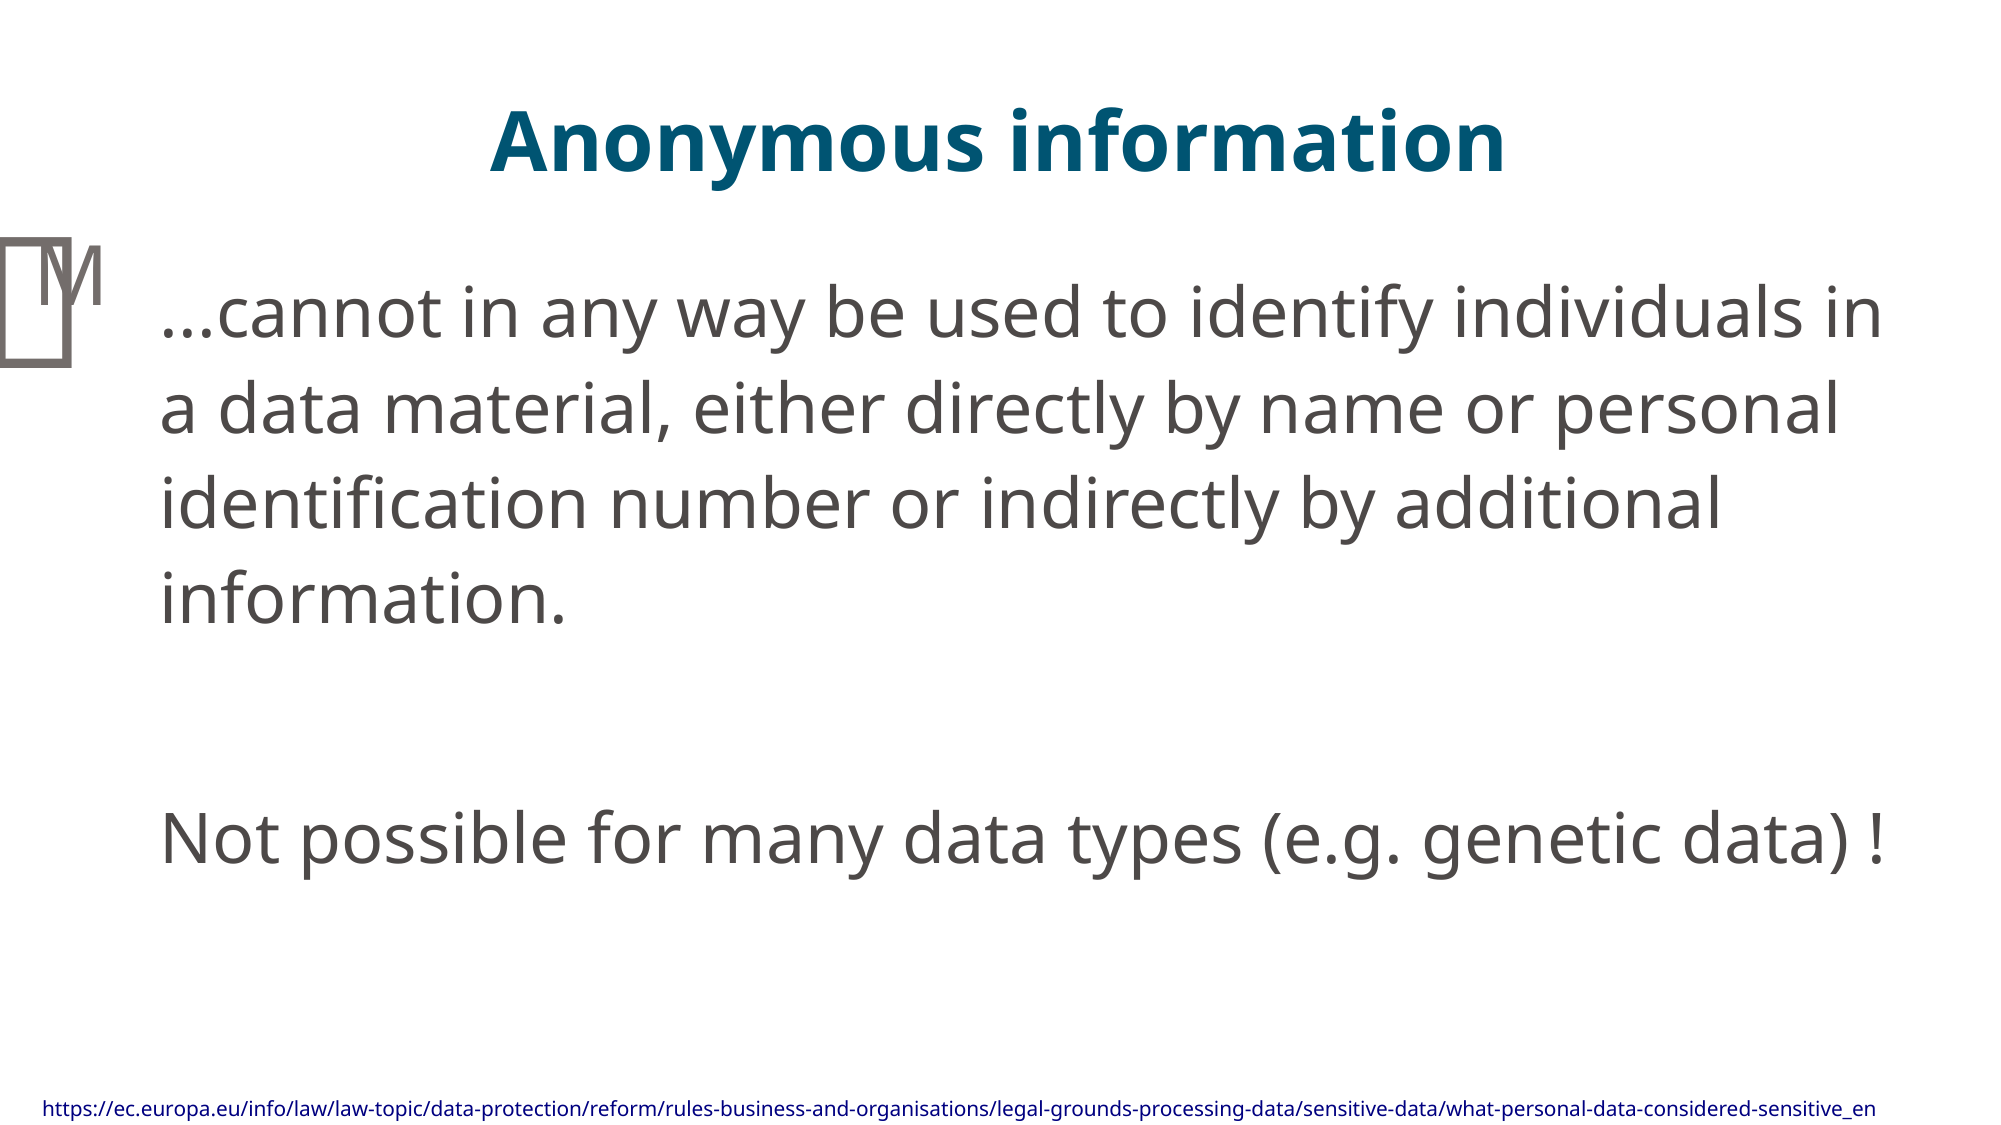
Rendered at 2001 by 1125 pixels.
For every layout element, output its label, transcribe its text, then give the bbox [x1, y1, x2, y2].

text_box https://ec.europa.eu/info/law/law-topic/data-protection/reform/rules-business-and-organisations/legal-grounds-processing-data/sensitive-data/what-personal-data-considered-sensitive_en [27, 1086, 1670, 1125]
text_box M [19, 209, 116, 814]
title Anonymous information [99, 44, 1900, 233]
list ...cannot in any way be used to identify individuals in a data material, either directly by name or personal identification number or indirectly by additional information. Not possible for many data types (e.g. genetic data) ! [100, 263, 1901, 916]
text_box  [0, 165, 78, 364]
